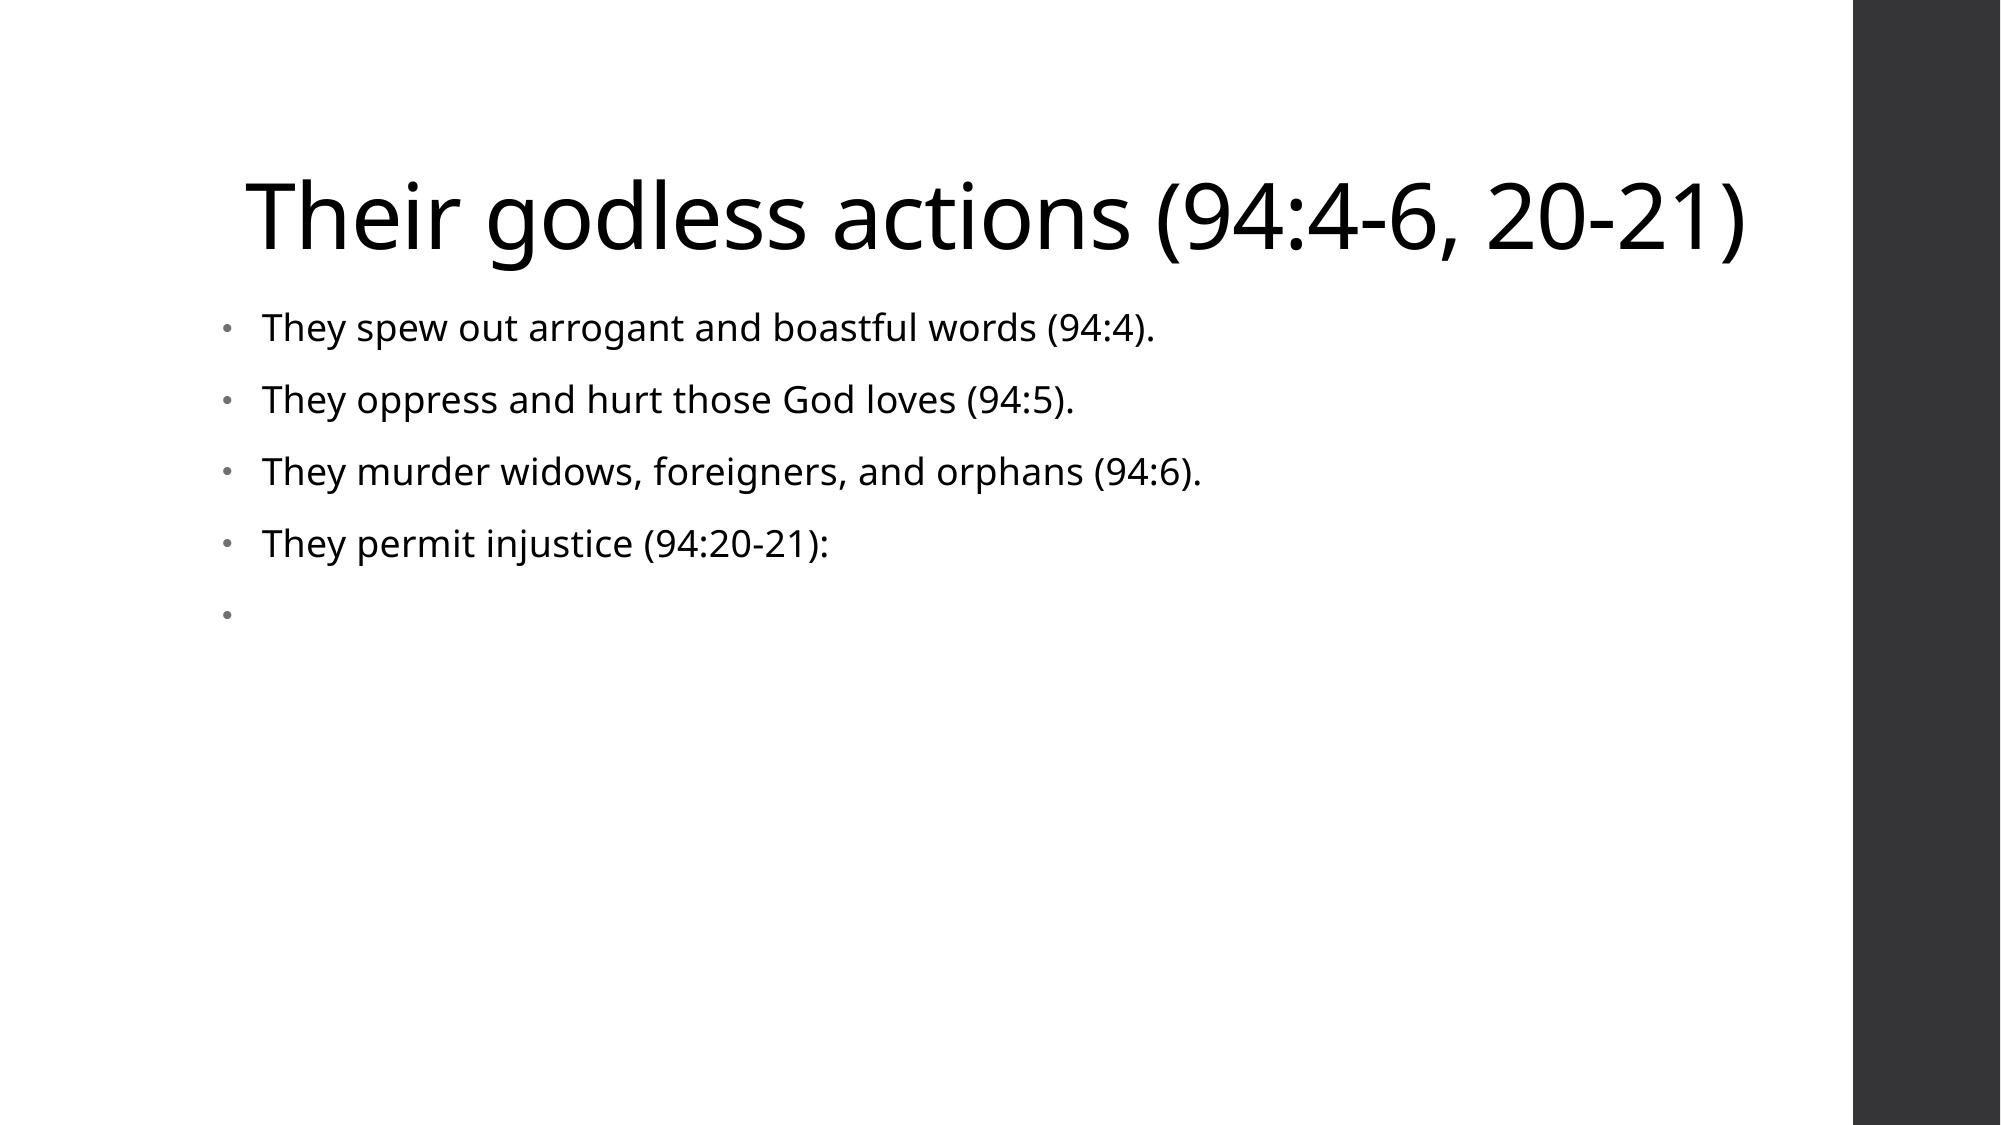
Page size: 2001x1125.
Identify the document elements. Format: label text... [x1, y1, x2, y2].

list They spew out arrogant and boastful words (94:4). They oppress and hurt those God loves (94:5). They murder widows, foreigners, and orphans (94:6). They permit injustice (94:20-21): [206, 299, 1617, 1014]
title Their godless actions (94:4-6, 20-21) [206, 60, 1797, 278]
